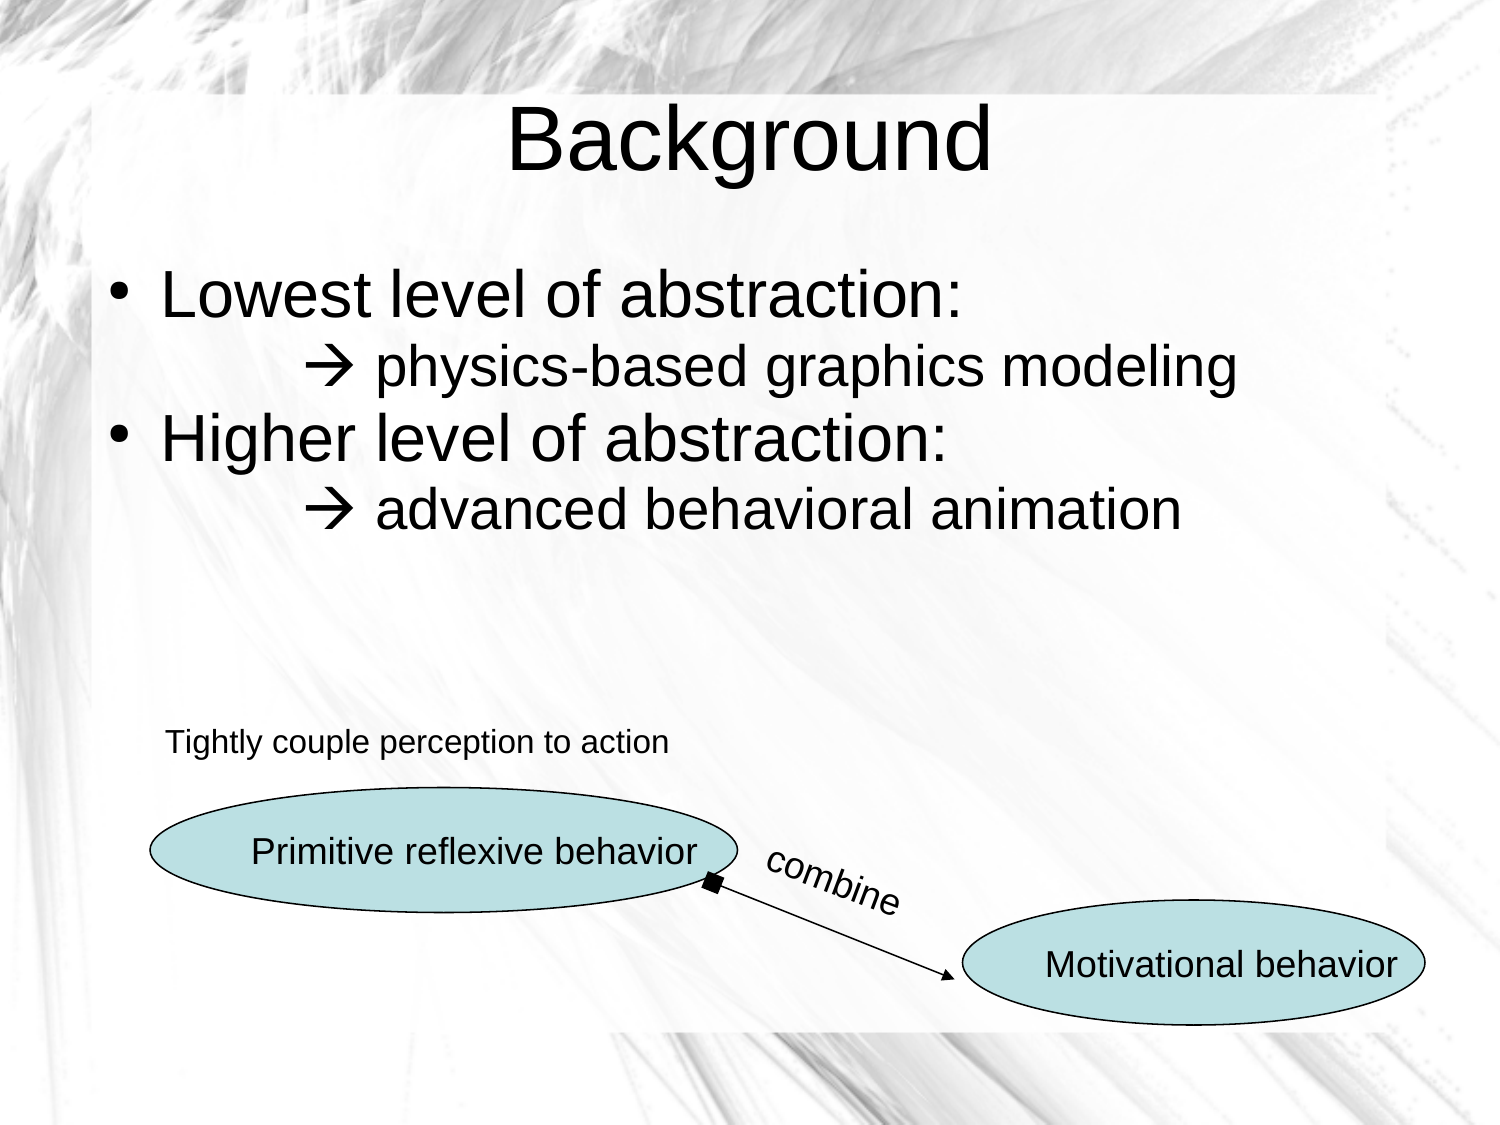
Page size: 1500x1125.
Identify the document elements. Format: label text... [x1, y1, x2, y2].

title Background [75, 45, 1426, 233]
text_box Primitive reflexive behavior [150, 787, 738, 913]
text_box Tightly couple perception to action [149, 712, 713, 768]
text_box combine [744, 820, 955, 949]
picture [0, 0, 1500, 1125]
list Lowest level of abstraction:  physics-based graphics modeling Higher level of abstraction:  advanced behavioral animation [75, 262, 1363, 576]
text_box Motivational behavior [962, 900, 1426, 1026]
